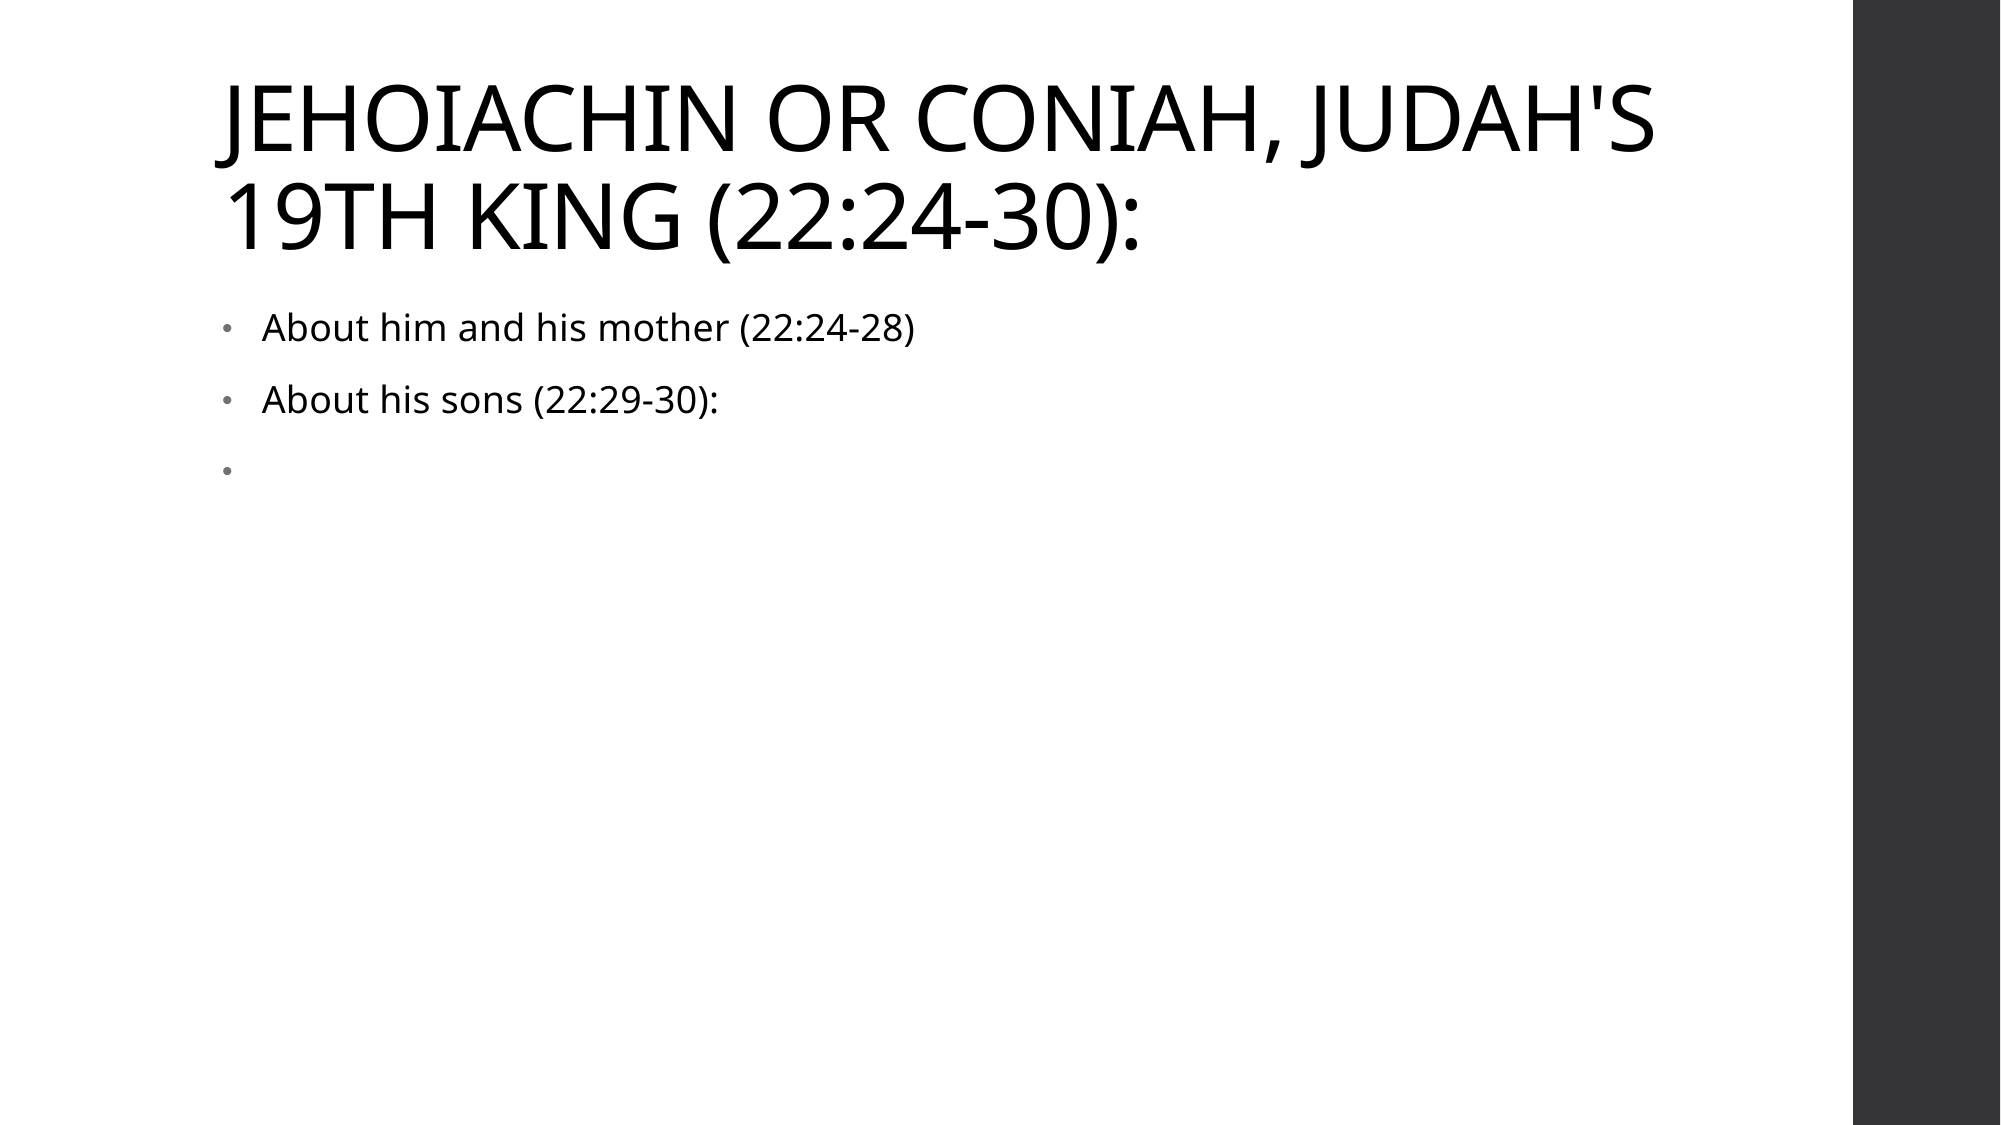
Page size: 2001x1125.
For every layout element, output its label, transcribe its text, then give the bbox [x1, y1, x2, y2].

list About him and his mother (22:24-28) About his sons (22:29-30): [206, 299, 1617, 1014]
title JEHOIACHIN OR CONIAH, JUDAH'S 19TH KING (22:24-30): [206, 60, 1797, 278]
